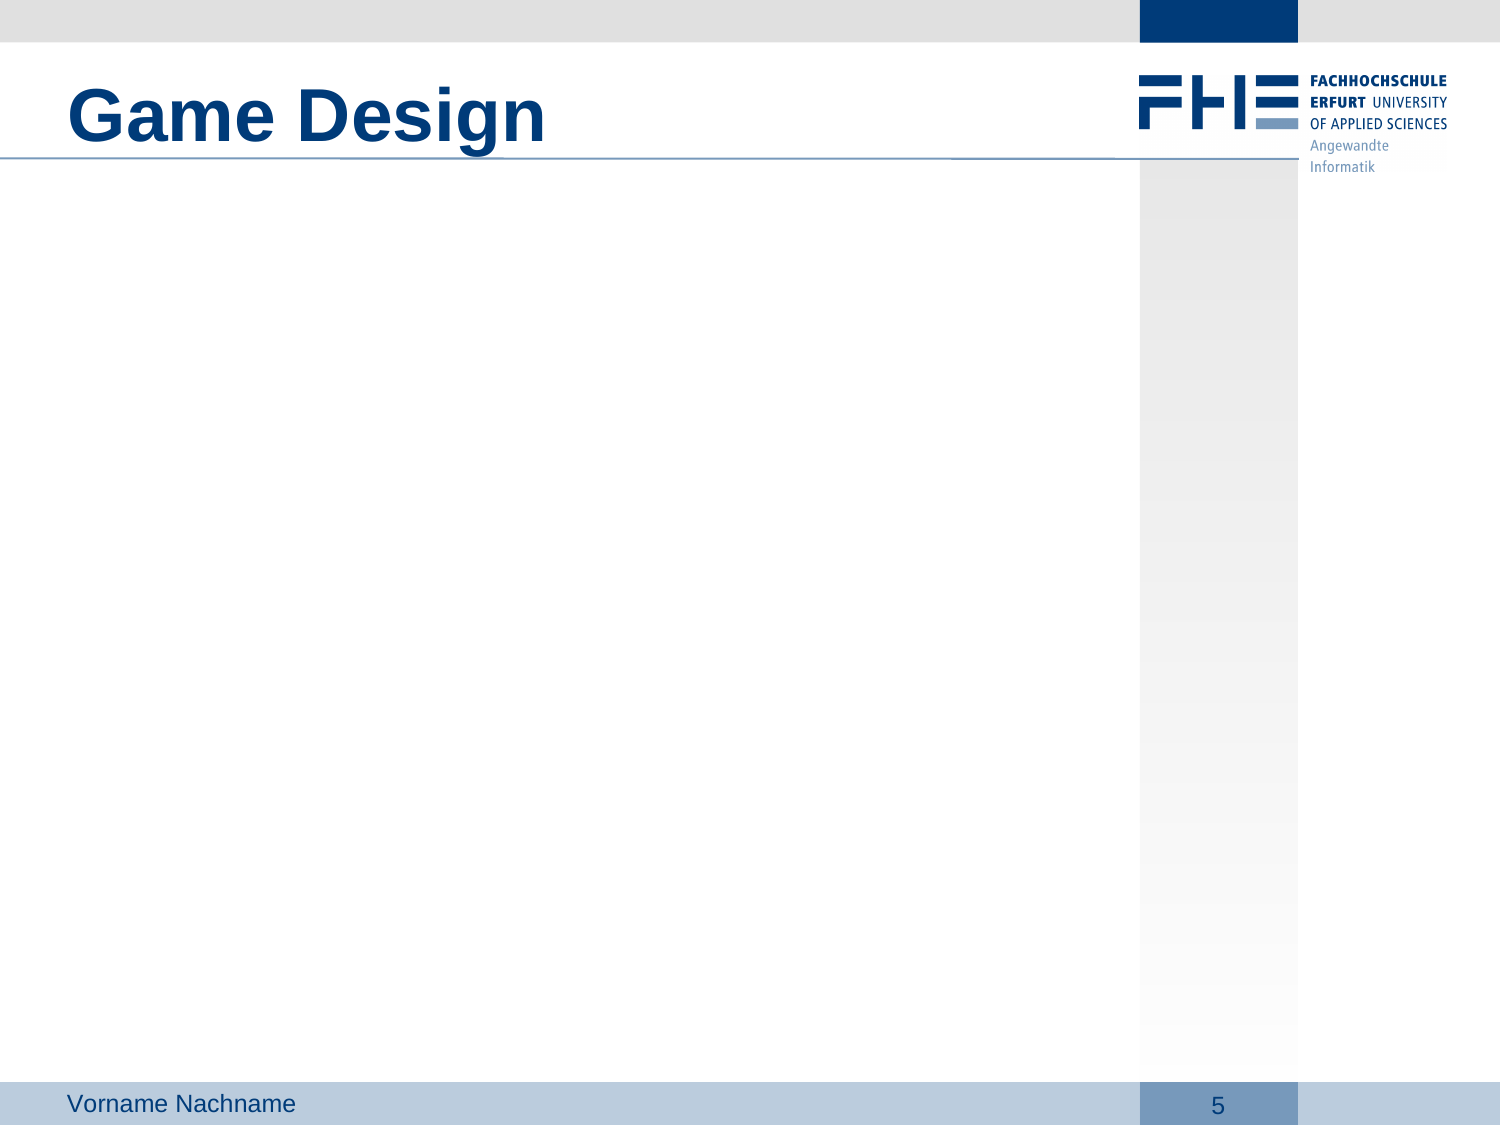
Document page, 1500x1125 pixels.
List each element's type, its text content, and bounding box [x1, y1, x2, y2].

picture [1139, 75, 1447, 172]
title Game Design [53, 58, 1140, 142]
